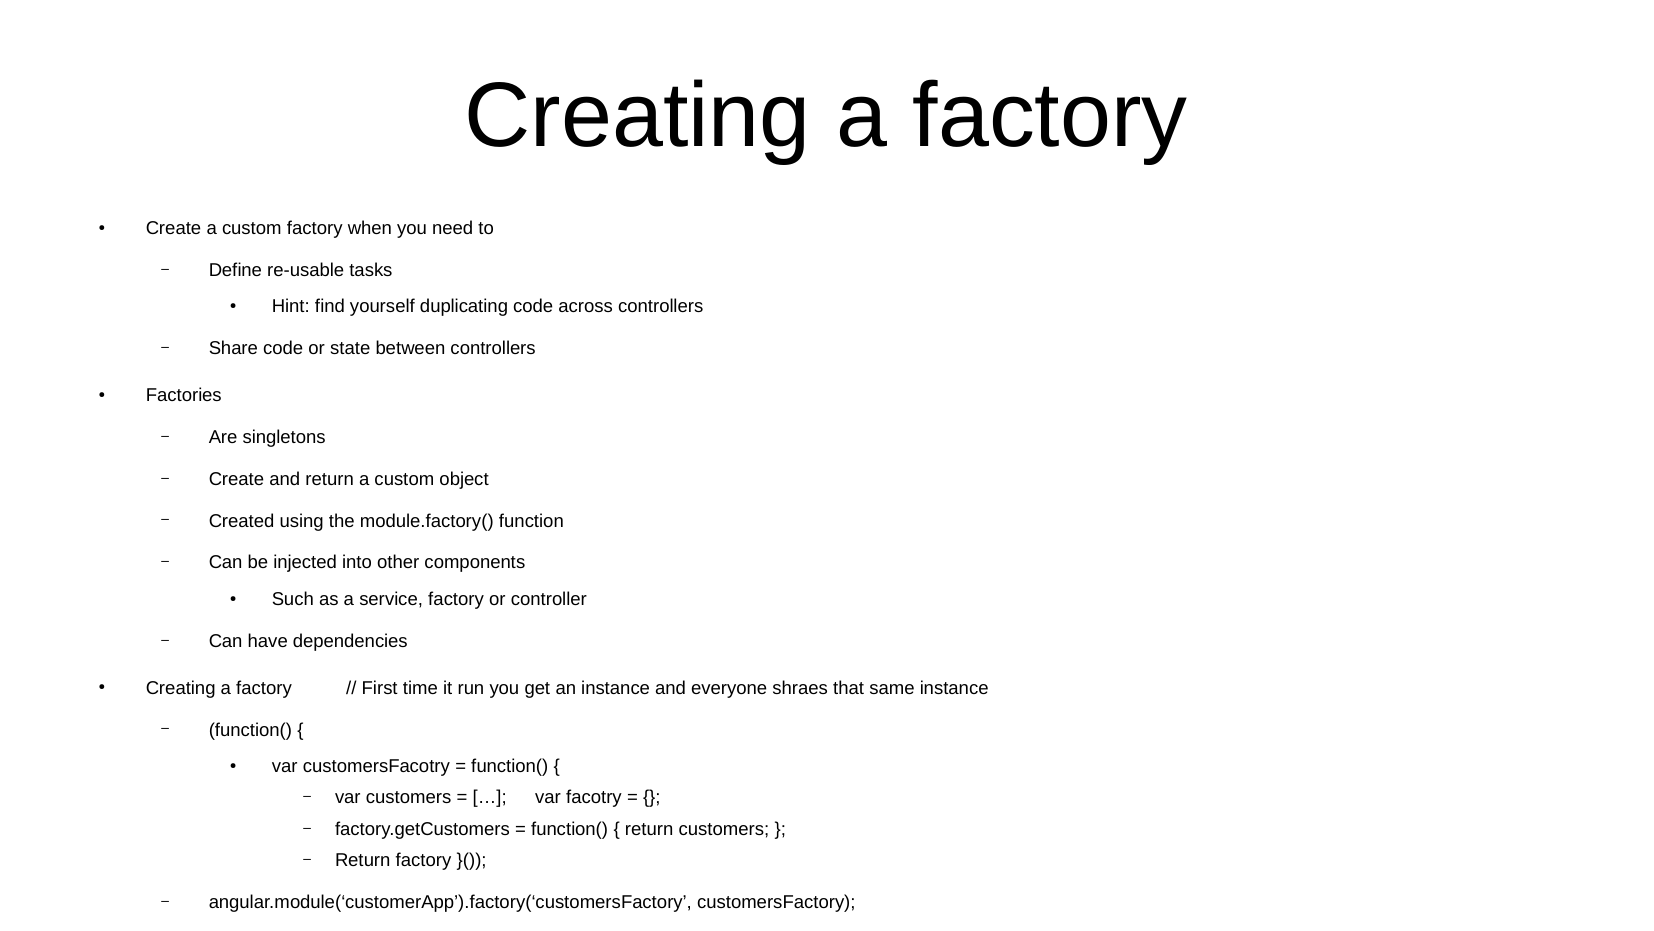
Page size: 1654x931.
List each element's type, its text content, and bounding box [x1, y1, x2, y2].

title Creating a factory [82, 37, 1571, 193]
list Create a custom factory when you need to Define re-usable tasks Hint: find yourself duplicating code across controllers Share code or state between controllers Factories Are singletons Create and return a custom object Created using the module.factory() function Can be injected into other components Such as a service, factory or controller Can have dependencies Creating a factory // First time it run you get an instance and everyone shraes that same instance (function() { var customersFacotry = function() { var customers = […]; var facotry = {}; factory.getCustomers = function() { return customers; }; Return factory }()); angular.module(‘customerApp’).factory(‘customersFactory’, customersFactory); [82, 217, 1571, 916]
